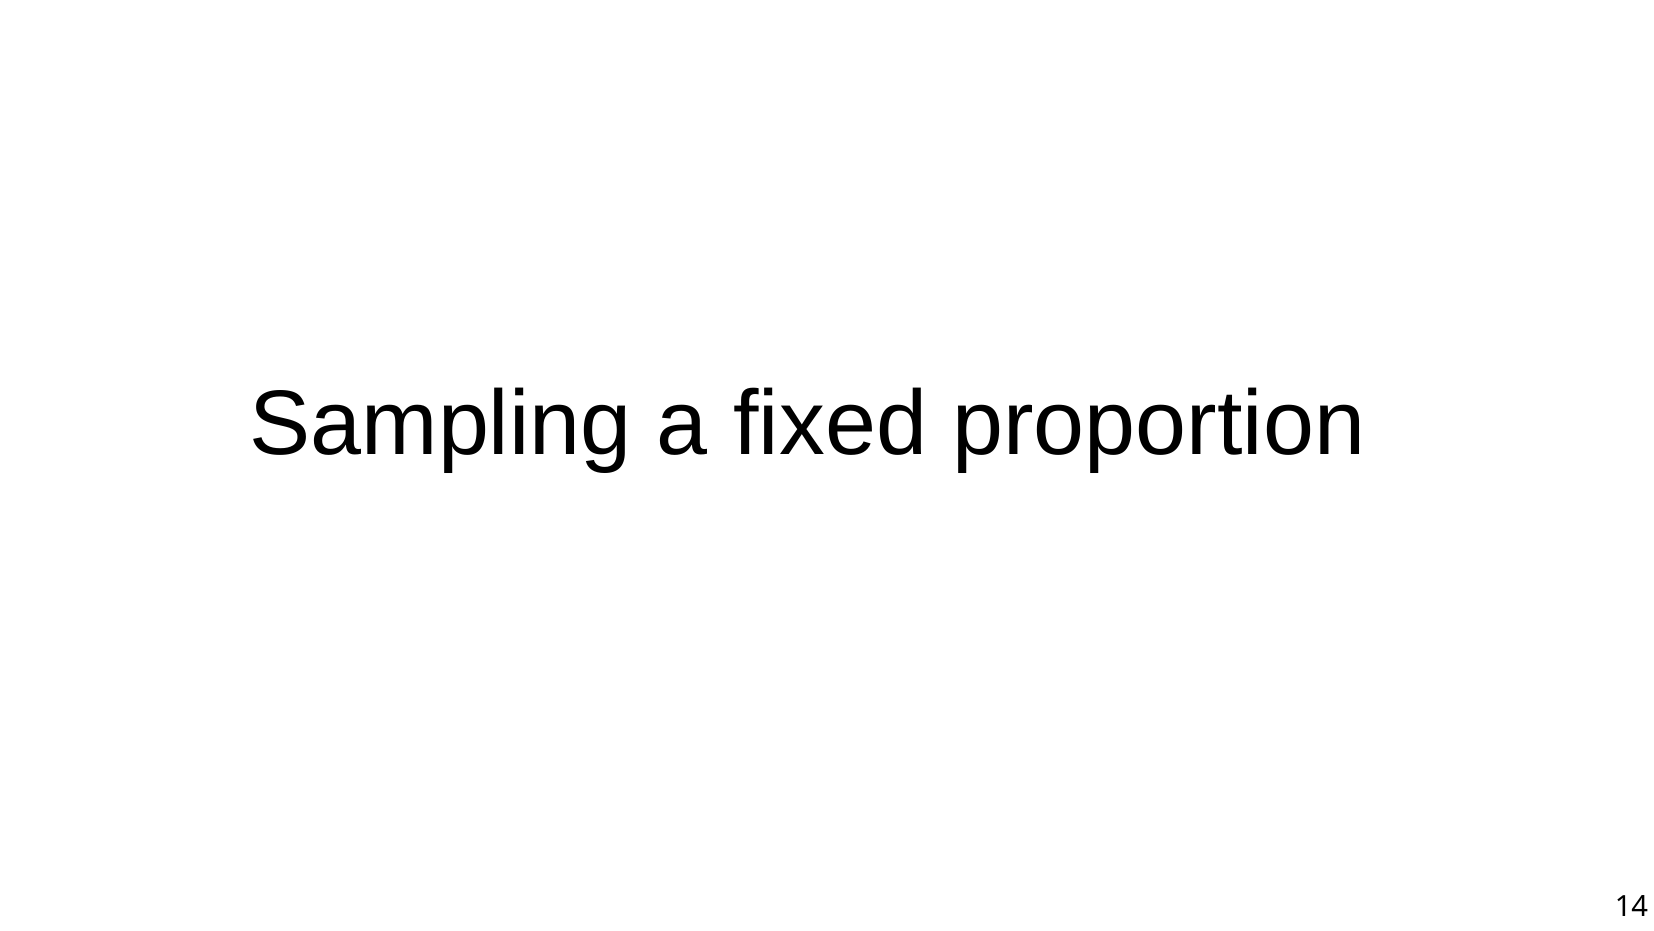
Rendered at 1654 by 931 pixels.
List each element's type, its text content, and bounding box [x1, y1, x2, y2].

title Sampling a fixed proportion [64, 345, 1553, 501]
